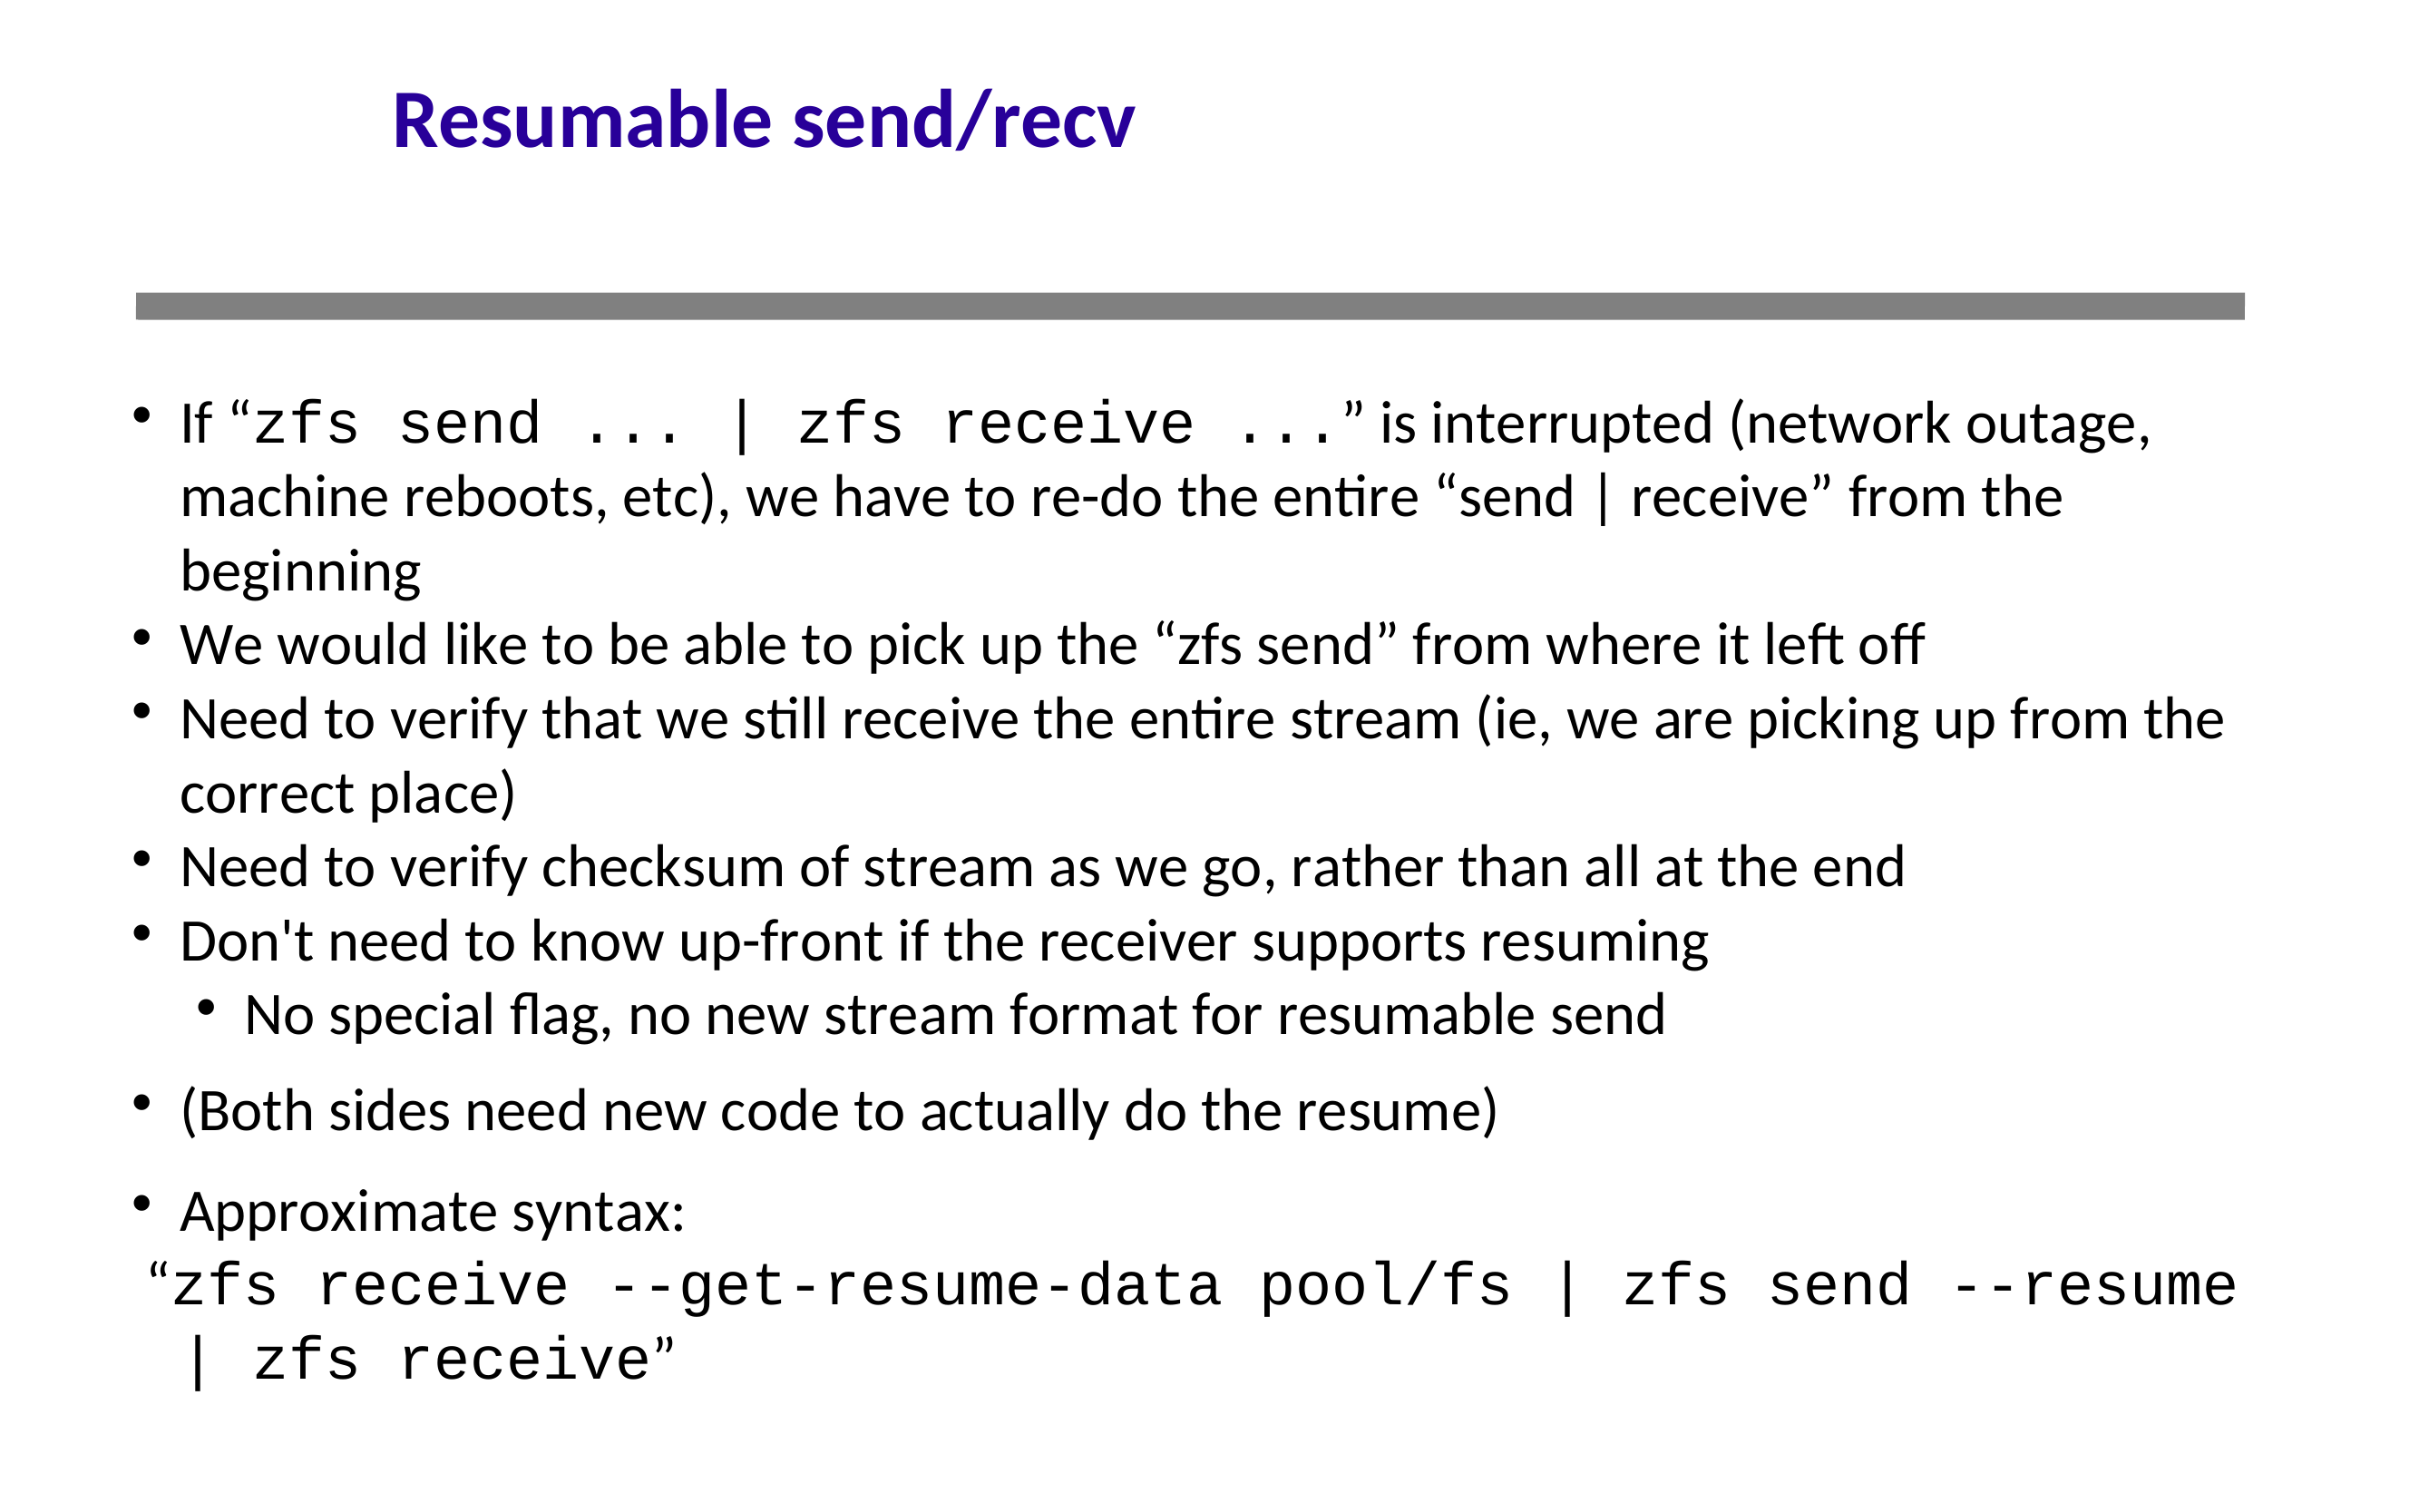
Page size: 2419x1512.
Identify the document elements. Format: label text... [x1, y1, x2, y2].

text_box If “zfs send ... | zfs receive ...” is interrupted (network outage, machine reboots, etc), we have to re-do the entire “send | receive” from the beginning We would like to be able to pick up the “zfs send” from where it left off Need to verify that we still receive the entire stream (ie, we are picking up from the correct place) Need to verify checksum of stream as we go, rather than all at the end Don't need to know up-front if the receiver supports resuming No special flag, no new stream format for resumable send (Both sides need new code to actually do the resume) Approximate syntax: “zfs receive --get-resume-data pool/fs | zfs send --resume | zfs receive” [102, 374, 2279, 1395]
title Resumable send/recv [238, 41, 1292, 211]
